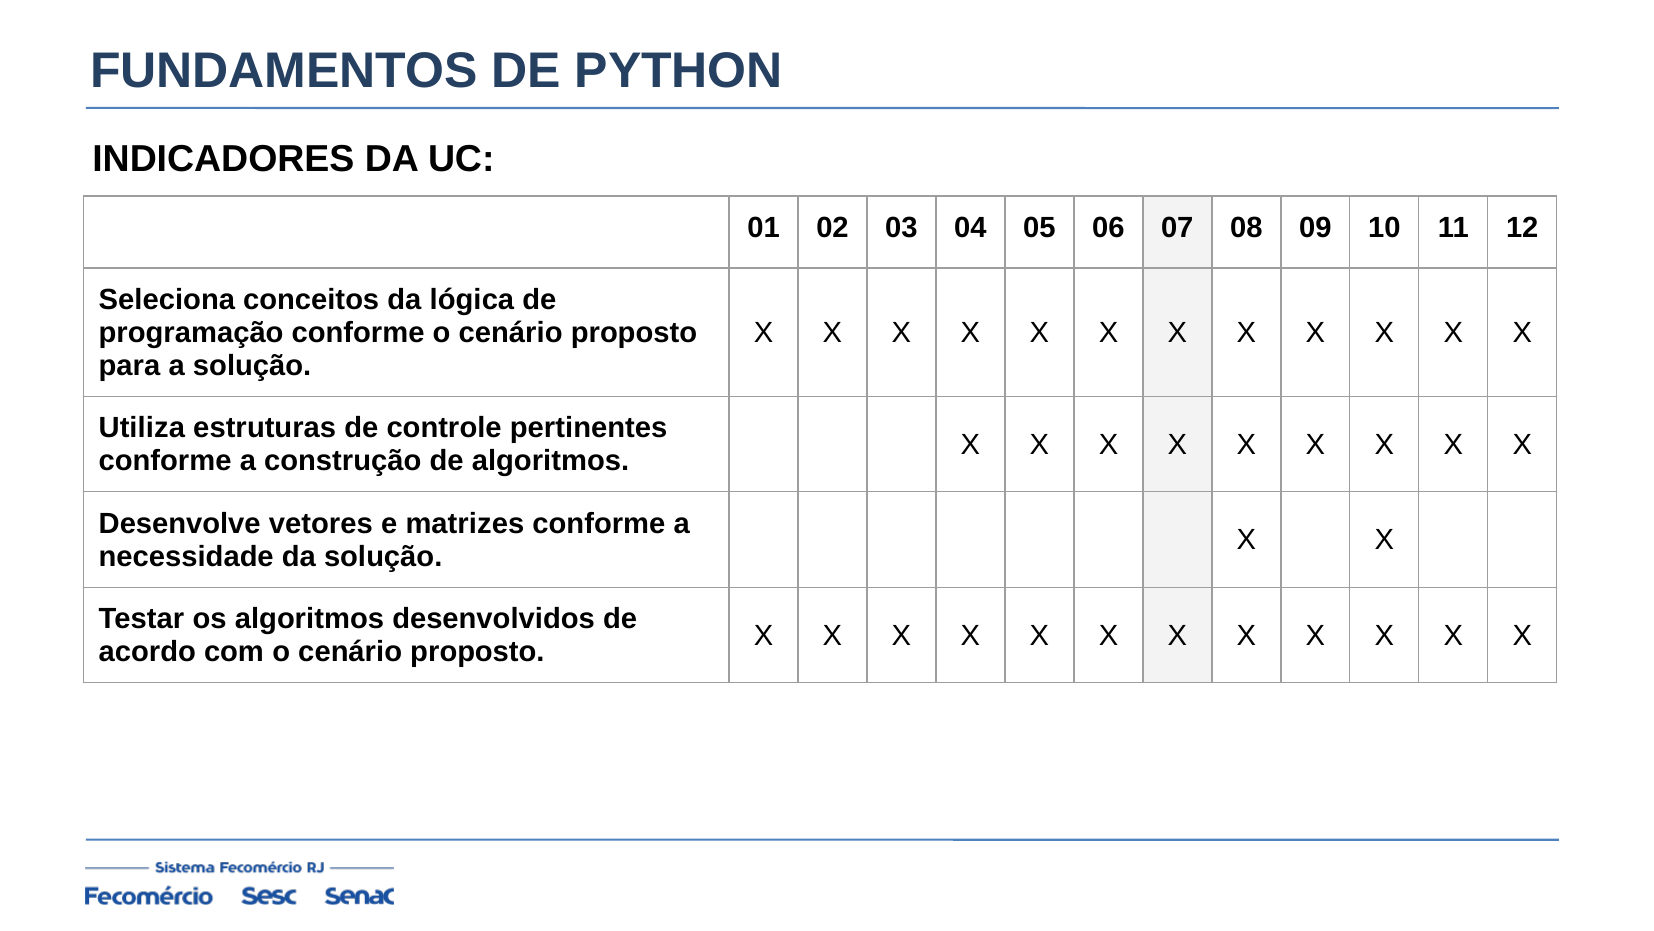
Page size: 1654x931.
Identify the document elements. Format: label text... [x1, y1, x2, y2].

table_cell X [1488, 269, 1556, 396]
table_header 01 [730, 197, 797, 267]
table_cell X [730, 588, 797, 682]
table_cell X [937, 269, 1004, 396]
table_cell X [1075, 269, 1142, 396]
table_cell Testar os algoritmos desenvolvidos de acordo com o cenário proposto. [84, 588, 728, 682]
table_cell [730, 397, 797, 491]
table_cell Utiliza estruturas de controle pertinentes conforme a construção de algoritmos. [84, 397, 728, 491]
table_cell X [1419, 588, 1487, 682]
table_cell X [1350, 588, 1418, 682]
table_cell [1282, 492, 1349, 587]
picture [62, 845, 416, 921]
table_cell X [1213, 588, 1280, 682]
table_cell X [799, 269, 866, 396]
table_cell X [1006, 588, 1073, 682]
table_cell X [1075, 397, 1142, 491]
table_cell [1419, 492, 1487, 587]
table_cell X [1350, 397, 1418, 491]
table_cell X [1282, 588, 1349, 682]
table_cell Desenvolve vetores e matrizes conforme a necessidade da solução. [84, 492, 728, 587]
table_cell X [1213, 269, 1280, 396]
table_cell [799, 492, 866, 587]
table_cell X [868, 269, 935, 396]
table_cell X [1282, 269, 1349, 396]
table_cell X [1006, 269, 1073, 396]
table_cell X [1350, 492, 1418, 587]
table_header 12 [1488, 197, 1556, 267]
table_cell [868, 492, 935, 587]
table_cell X [1488, 588, 1556, 682]
table_cell [730, 492, 797, 587]
table_cell X [1350, 269, 1418, 396]
table_cell X [1075, 588, 1142, 682]
table_cell Seleciona conceitos da lógica de programação conforme o cenário proposto para a solução. [84, 269, 728, 396]
text_box FUNDAMENTOS DE PYTHON [90, 32, 1564, 104]
table_cell X [730, 269, 797, 396]
table_cell X [1419, 269, 1487, 396]
table_cell [937, 492, 1004, 587]
table_cell X [799, 588, 866, 682]
table_header 08 [1213, 197, 1280, 267]
table_cell X [1488, 397, 1556, 491]
table_cell X [937, 397, 1004, 491]
table_cell [1144, 492, 1211, 587]
table_header [84, 197, 728, 267]
table_header 05 [1006, 197, 1073, 267]
table_cell X [1144, 269, 1211, 396]
table_cell X [1144, 397, 1211, 491]
table_cell [799, 397, 866, 491]
table_cell [868, 397, 935, 491]
table_cell X [1144, 588, 1211, 682]
table_header 06 [1075, 197, 1142, 267]
table_cell X [1213, 397, 1280, 491]
table_header 10 [1350, 197, 1418, 267]
table_cell X [868, 588, 935, 682]
table_header 09 [1282, 197, 1349, 267]
table_header 11 [1419, 197, 1487, 267]
text_box INDICADORES DA UC: [77, 112, 1564, 836]
table_header 04 [937, 197, 1004, 267]
table_cell [1488, 492, 1556, 587]
table_header 03 [868, 197, 935, 267]
table_cell X [1006, 397, 1073, 491]
table_header 07 [1144, 197, 1211, 267]
table_cell X [937, 588, 1004, 682]
table_cell X [1282, 397, 1349, 491]
table_cell X [1419, 397, 1487, 491]
table_cell [1006, 492, 1073, 587]
table_cell [1075, 492, 1142, 587]
table_cell X [1213, 492, 1280, 587]
table_header 02 [799, 197, 866, 267]
